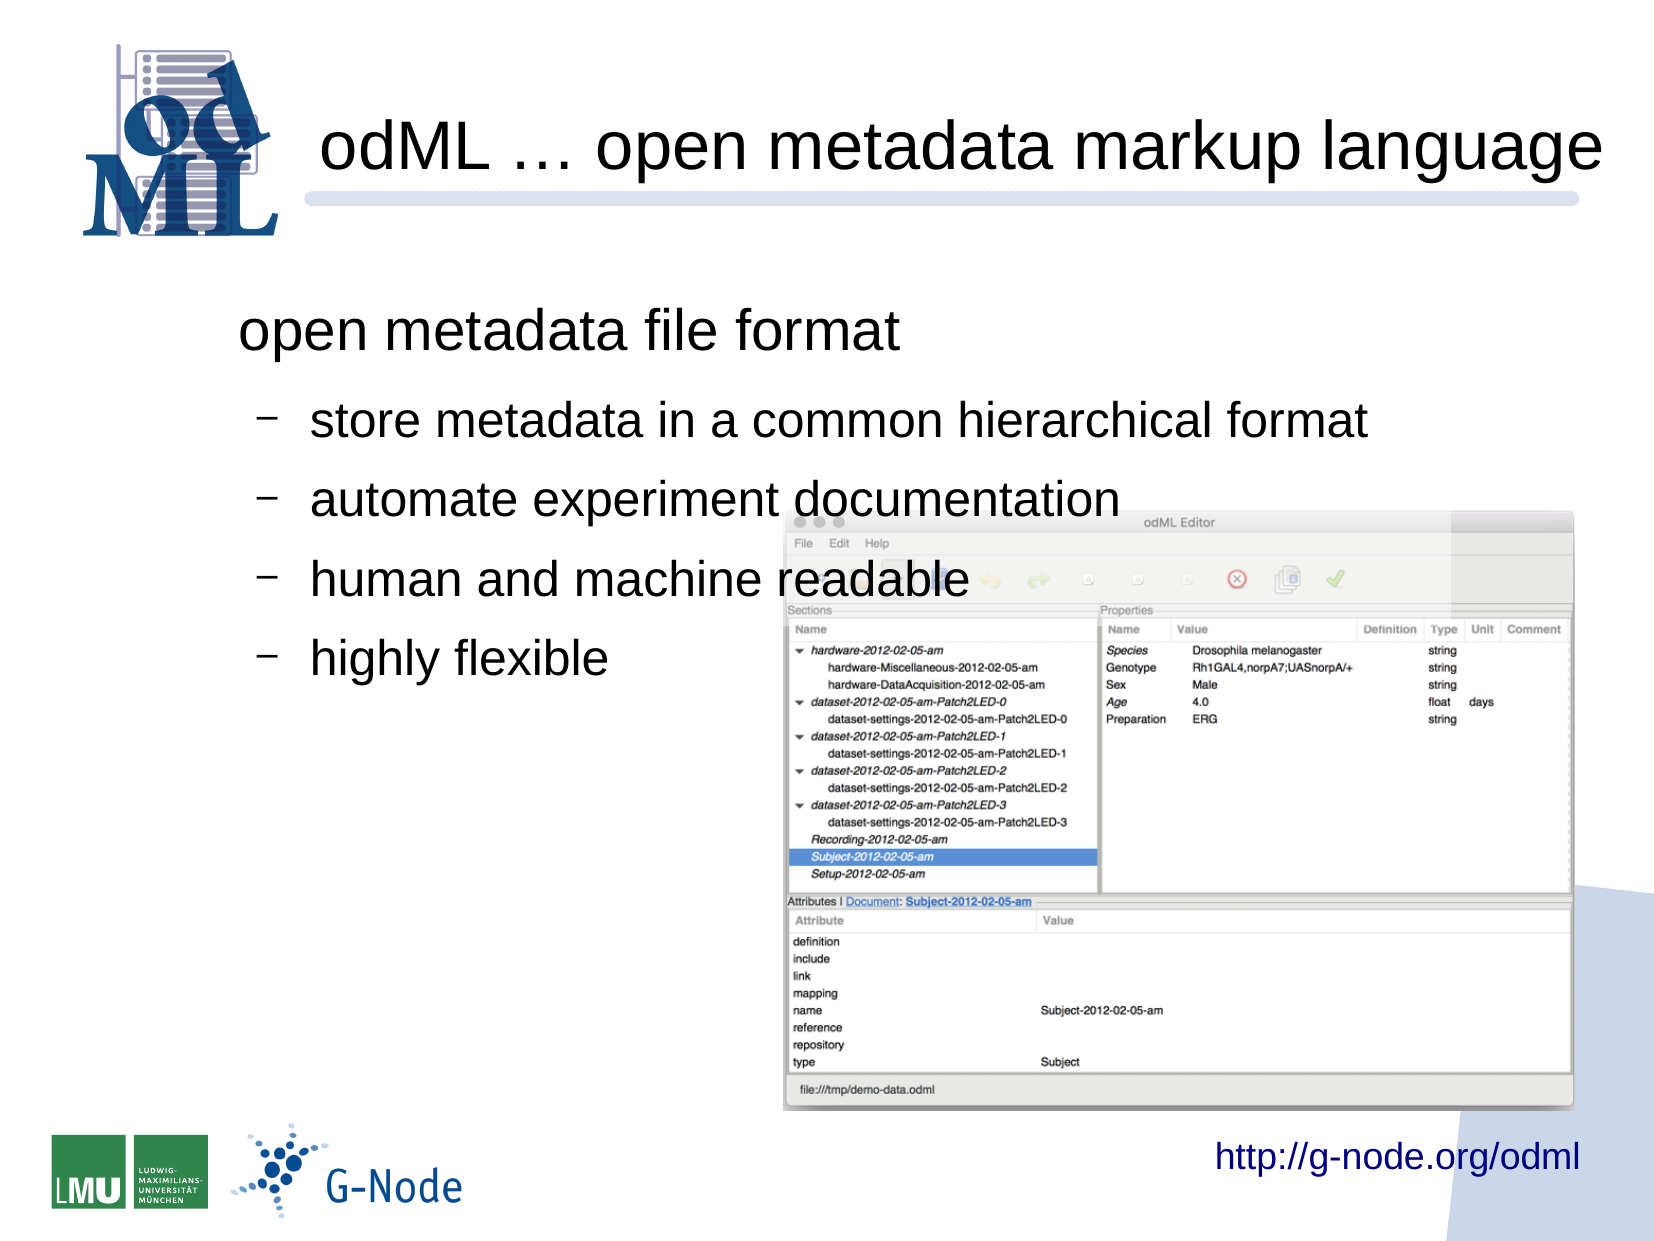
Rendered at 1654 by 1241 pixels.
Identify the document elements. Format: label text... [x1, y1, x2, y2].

picture [783, 510, 1576, 1111]
text_box http://g-node.org/odml [1200, 1128, 1606, 1189]
text_box odML … open metadata markup language [116, 47, 1605, 243]
list open metadata file format store metadata in a common hierarchical format automate experiment documentation human and machine readable highly flexible [168, 297, 1451, 627]
picture [82, 44, 286, 237]
picture [230, 1123, 467, 1219]
